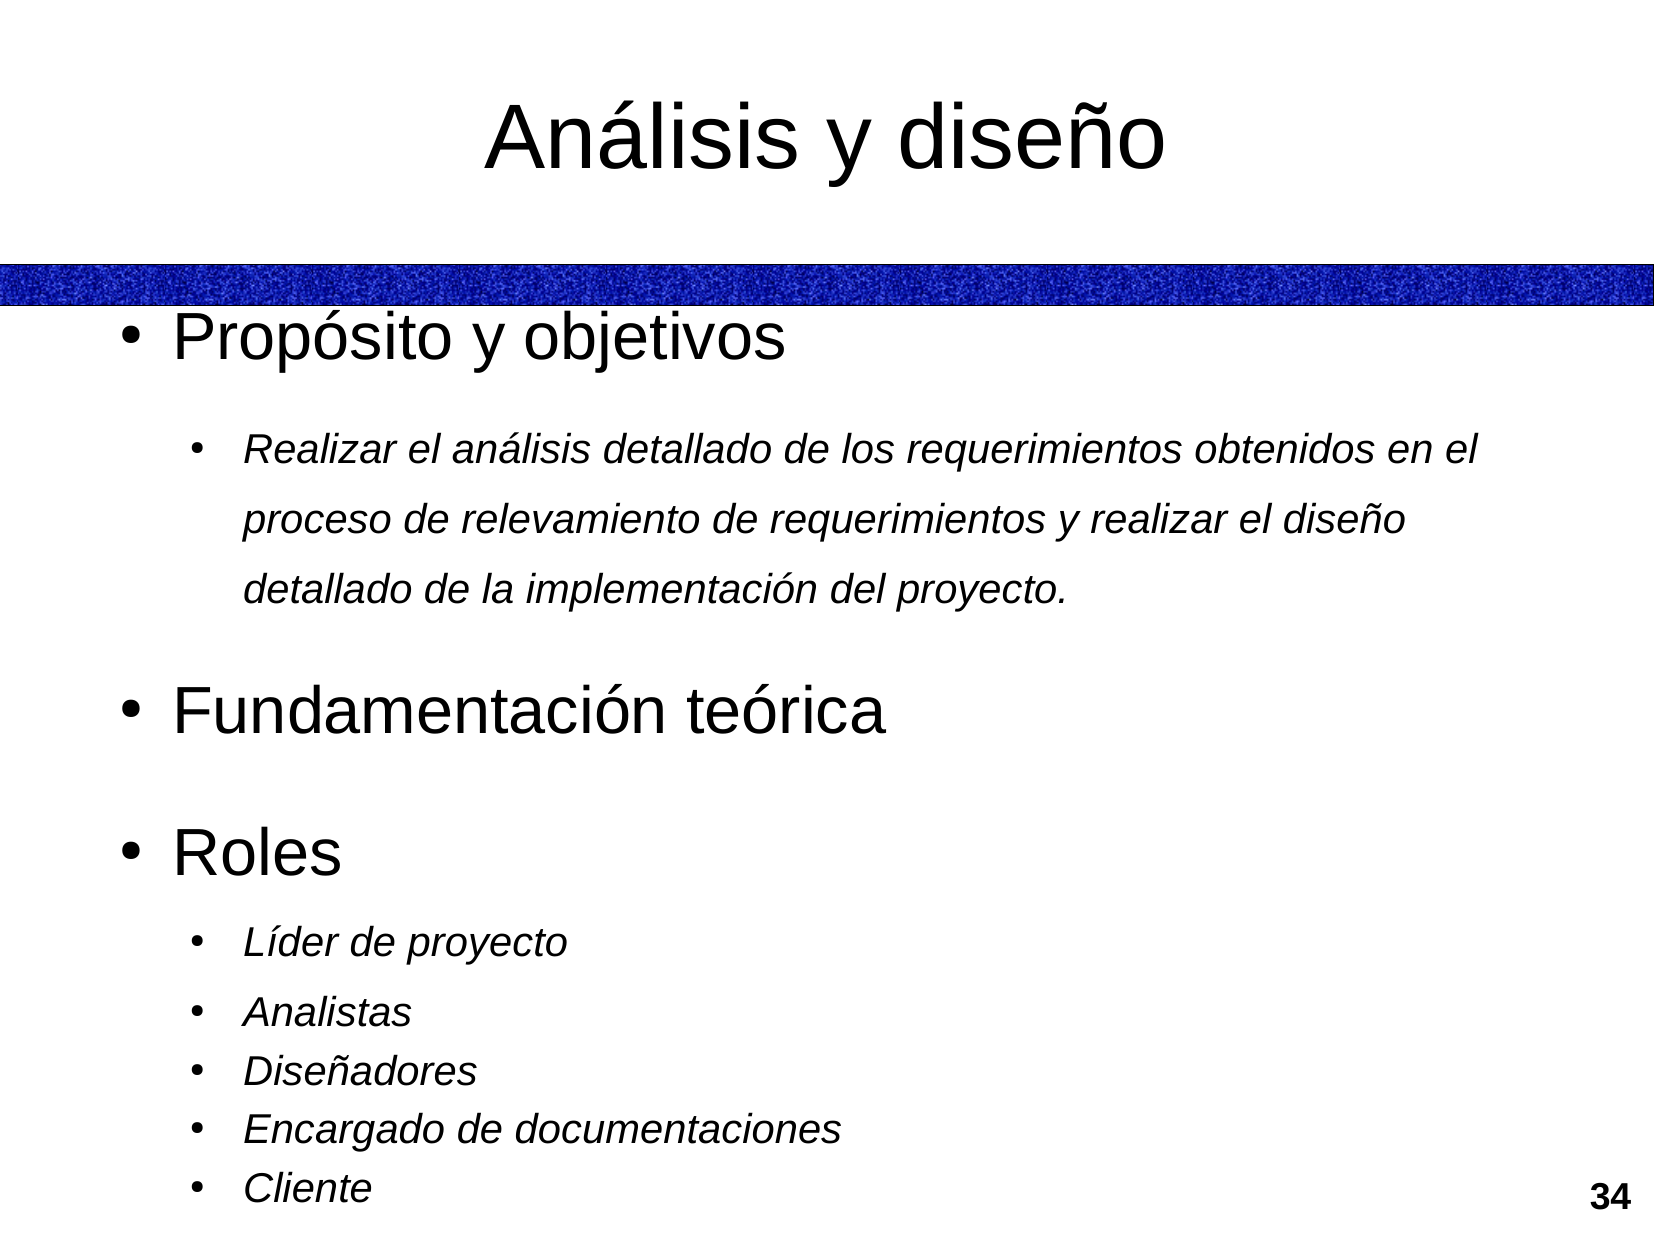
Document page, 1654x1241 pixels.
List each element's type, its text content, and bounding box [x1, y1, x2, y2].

picture [0, 265, 1653, 305]
text_box <número> [1575, 1168, 1654, 1240]
title Análisis y diseño [58, 14, 1595, 260]
list Propósito y objetivos Realizar el análisis detallado de los requerimientos obtenidos en el proceso de relevamiento de requerimientos y realizar el diseño detallado de la implementación del proyecto. Fundamentación teórica Roles Líder de proyecto Analistas Diseñadores Encargado de documentaciones Cliente [101, 298, 1549, 1212]
